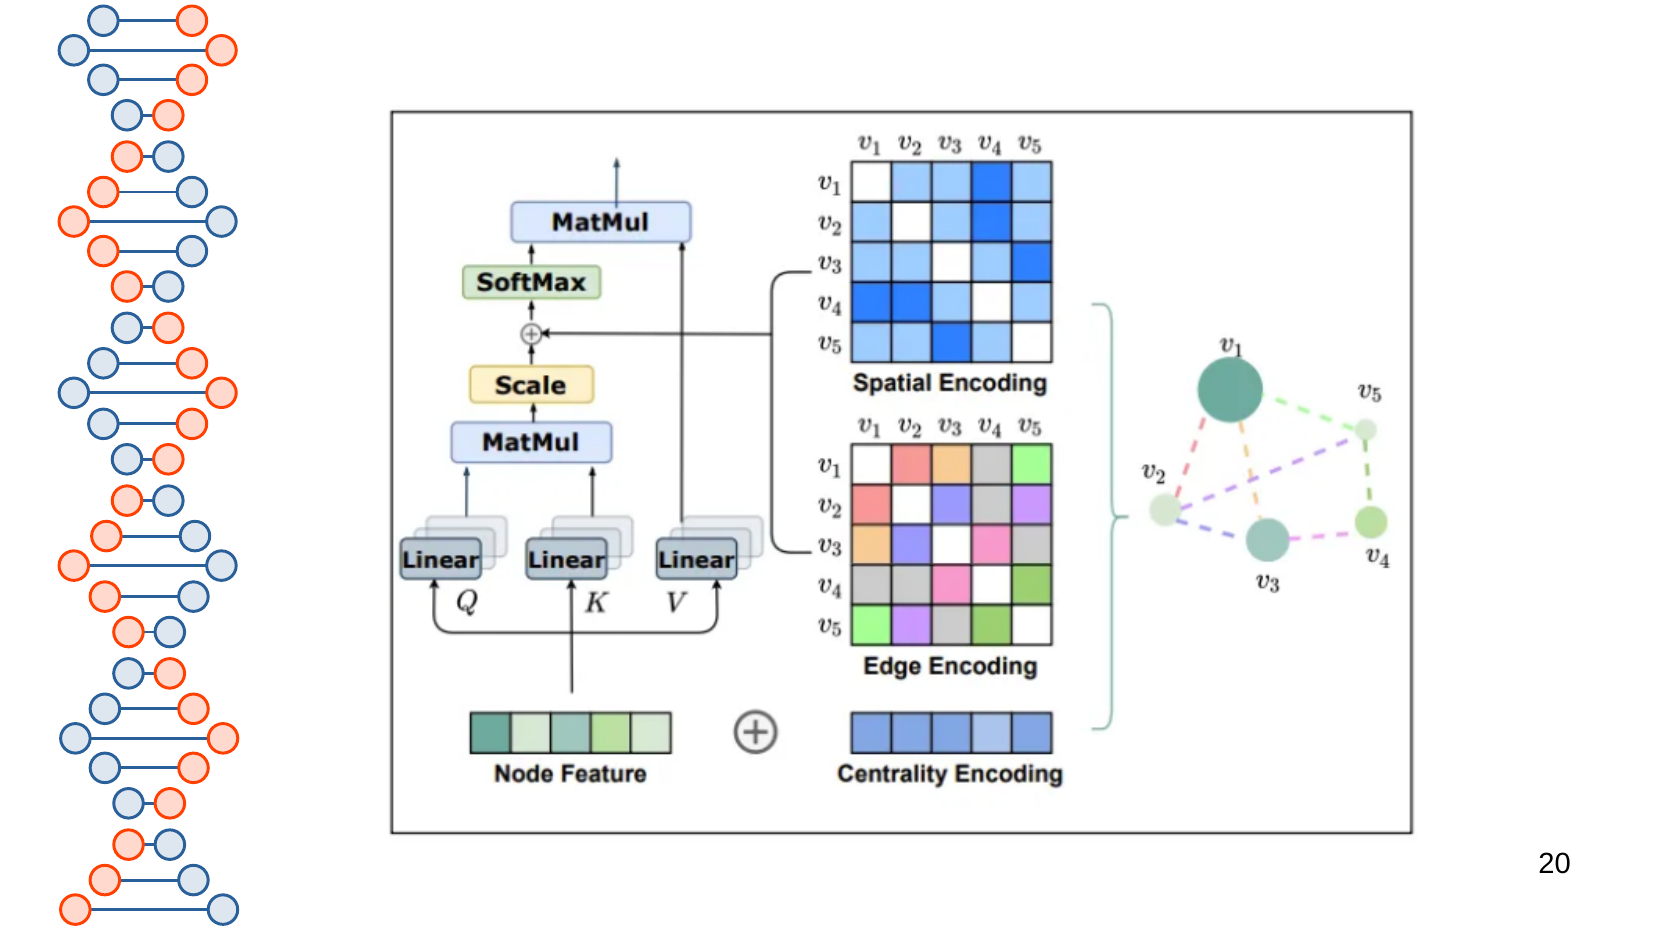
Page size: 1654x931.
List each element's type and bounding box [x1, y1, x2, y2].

picture [295, 58, 1482, 864]
